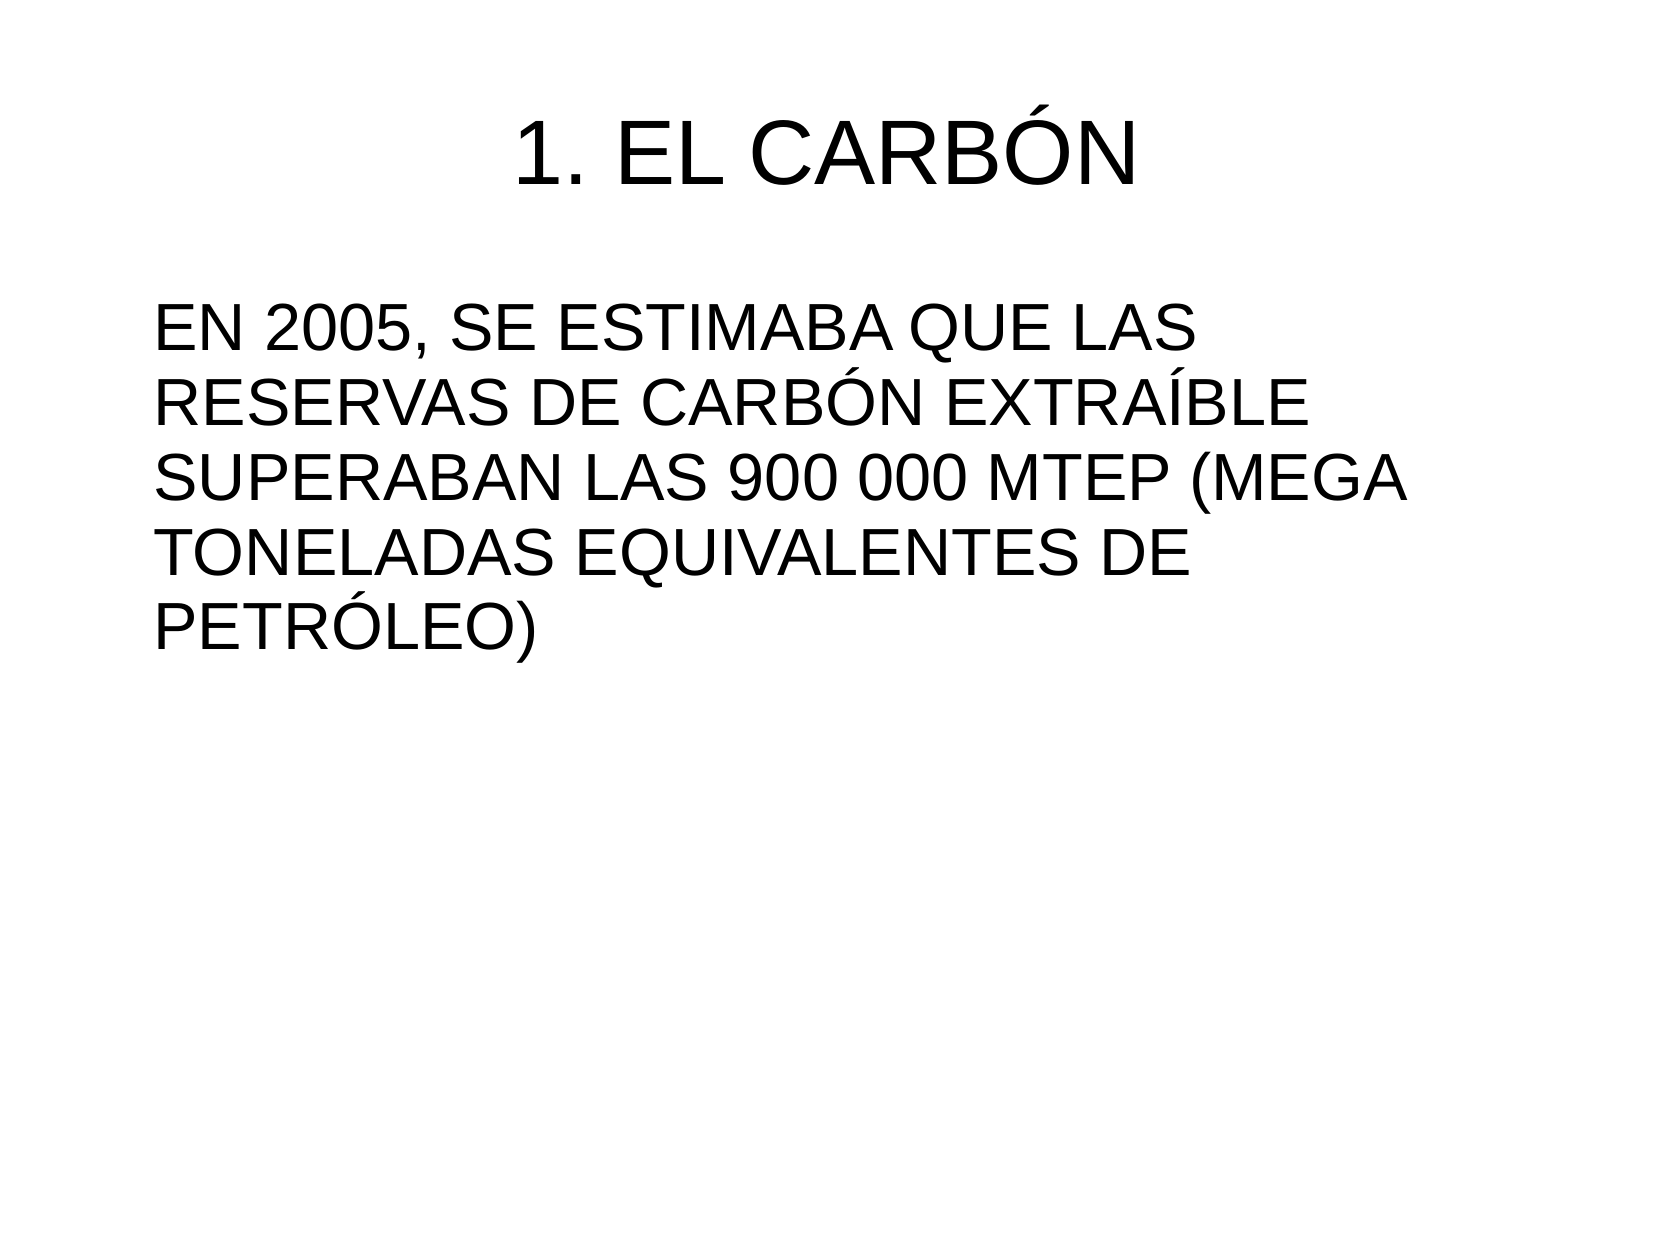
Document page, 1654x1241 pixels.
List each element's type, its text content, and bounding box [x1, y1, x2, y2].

title 1. EL CARBÓN [82, 56, 1571, 250]
list EN 2005, SE ESTIMABA QUE LAS RESERVAS DE CARBÓN EXTRAÍBLE SUPERABAN LAS 900 000 MTEP (MEGA TONELADAS EQUIVALENTES DE PETRÓLEO) [82, 290, 1571, 1109]
